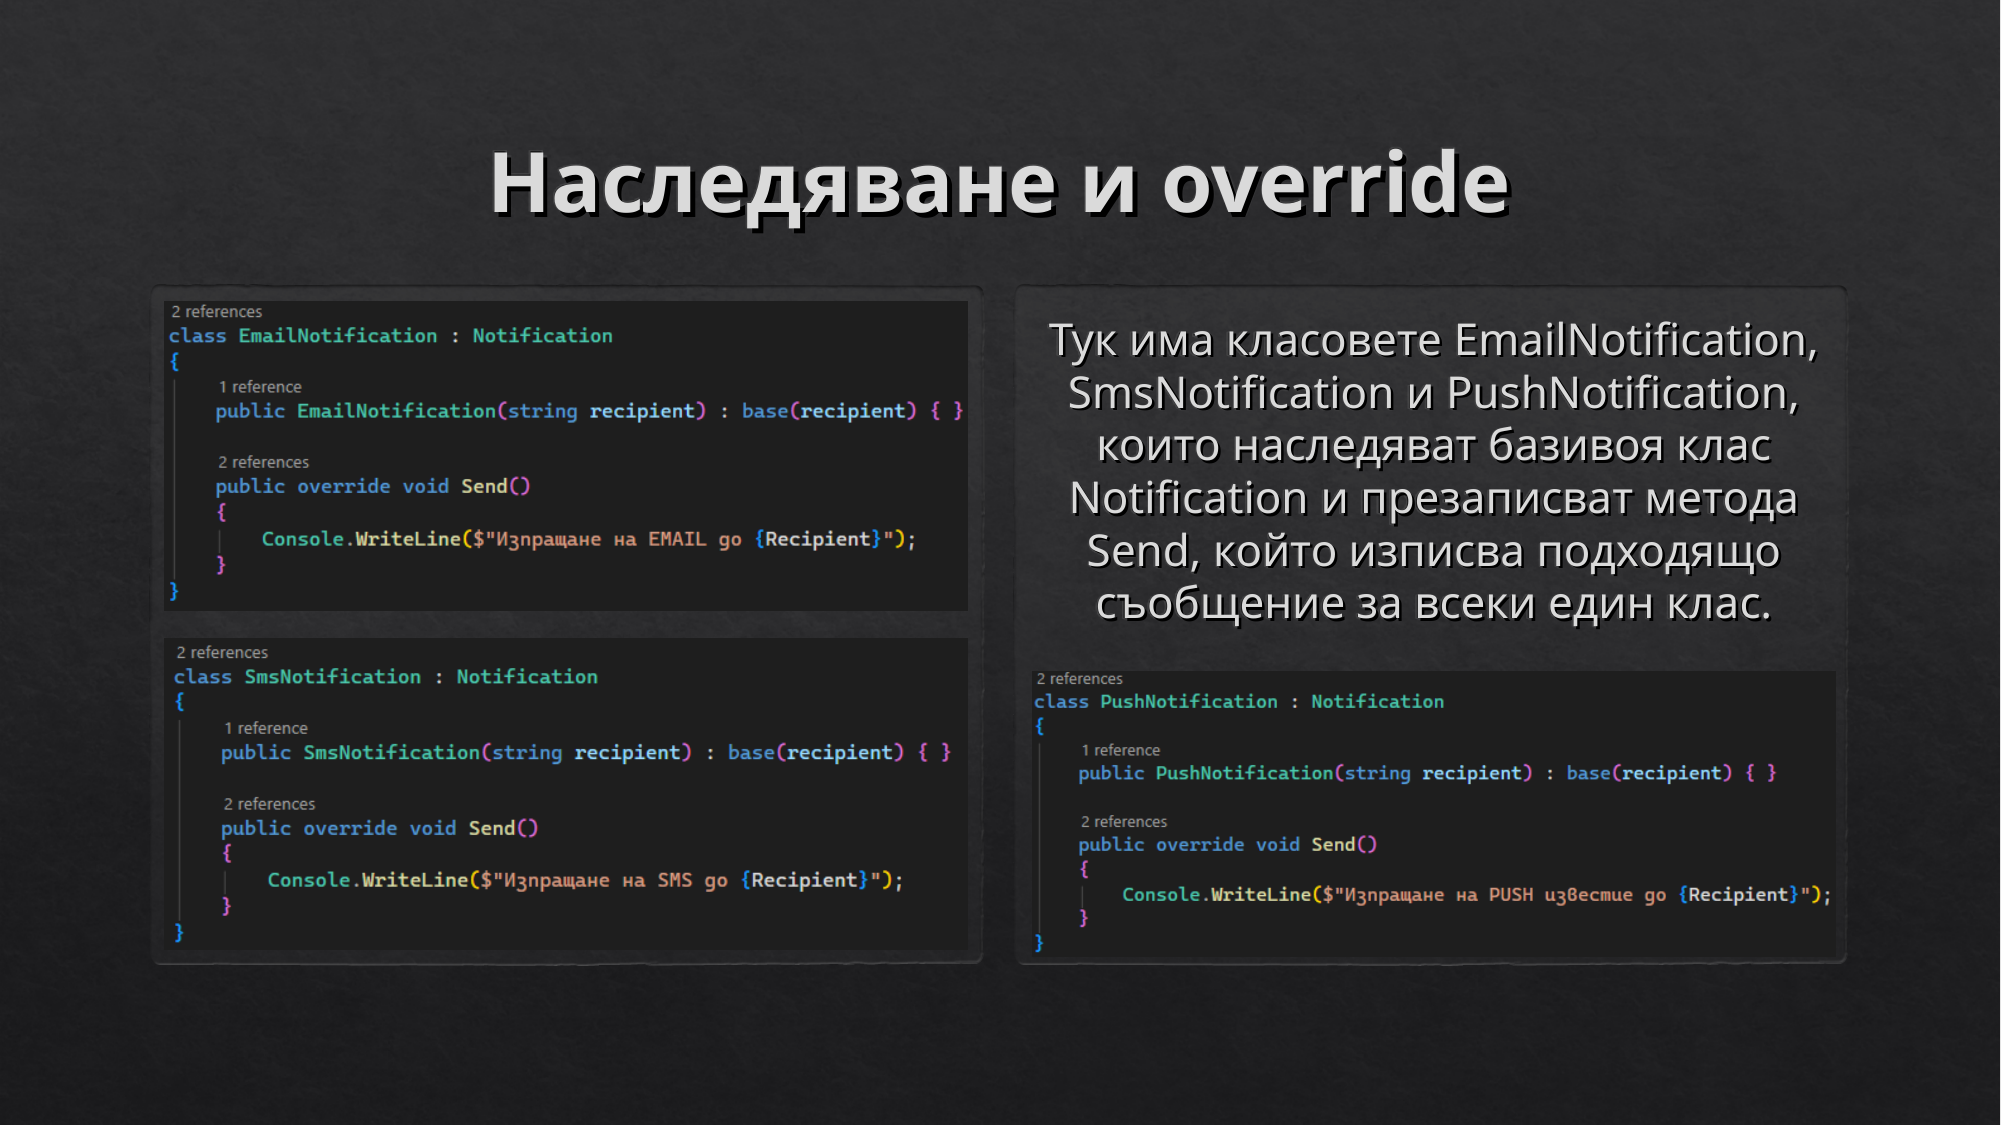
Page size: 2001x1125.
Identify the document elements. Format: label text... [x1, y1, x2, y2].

list Тук има класовете EmailNotification, SmsNotification и PushNotification, които наследяват базивоя клас Notification и презаписват метода Send, който изписва подходящо съобщение за всеки един клас. [1032, 301, 1836, 639]
picture [1032, 671, 1836, 957]
picture [164, 301, 968, 611]
picture [164, 638, 968, 951]
title Наследяване и override [149, 99, 1849, 260]
